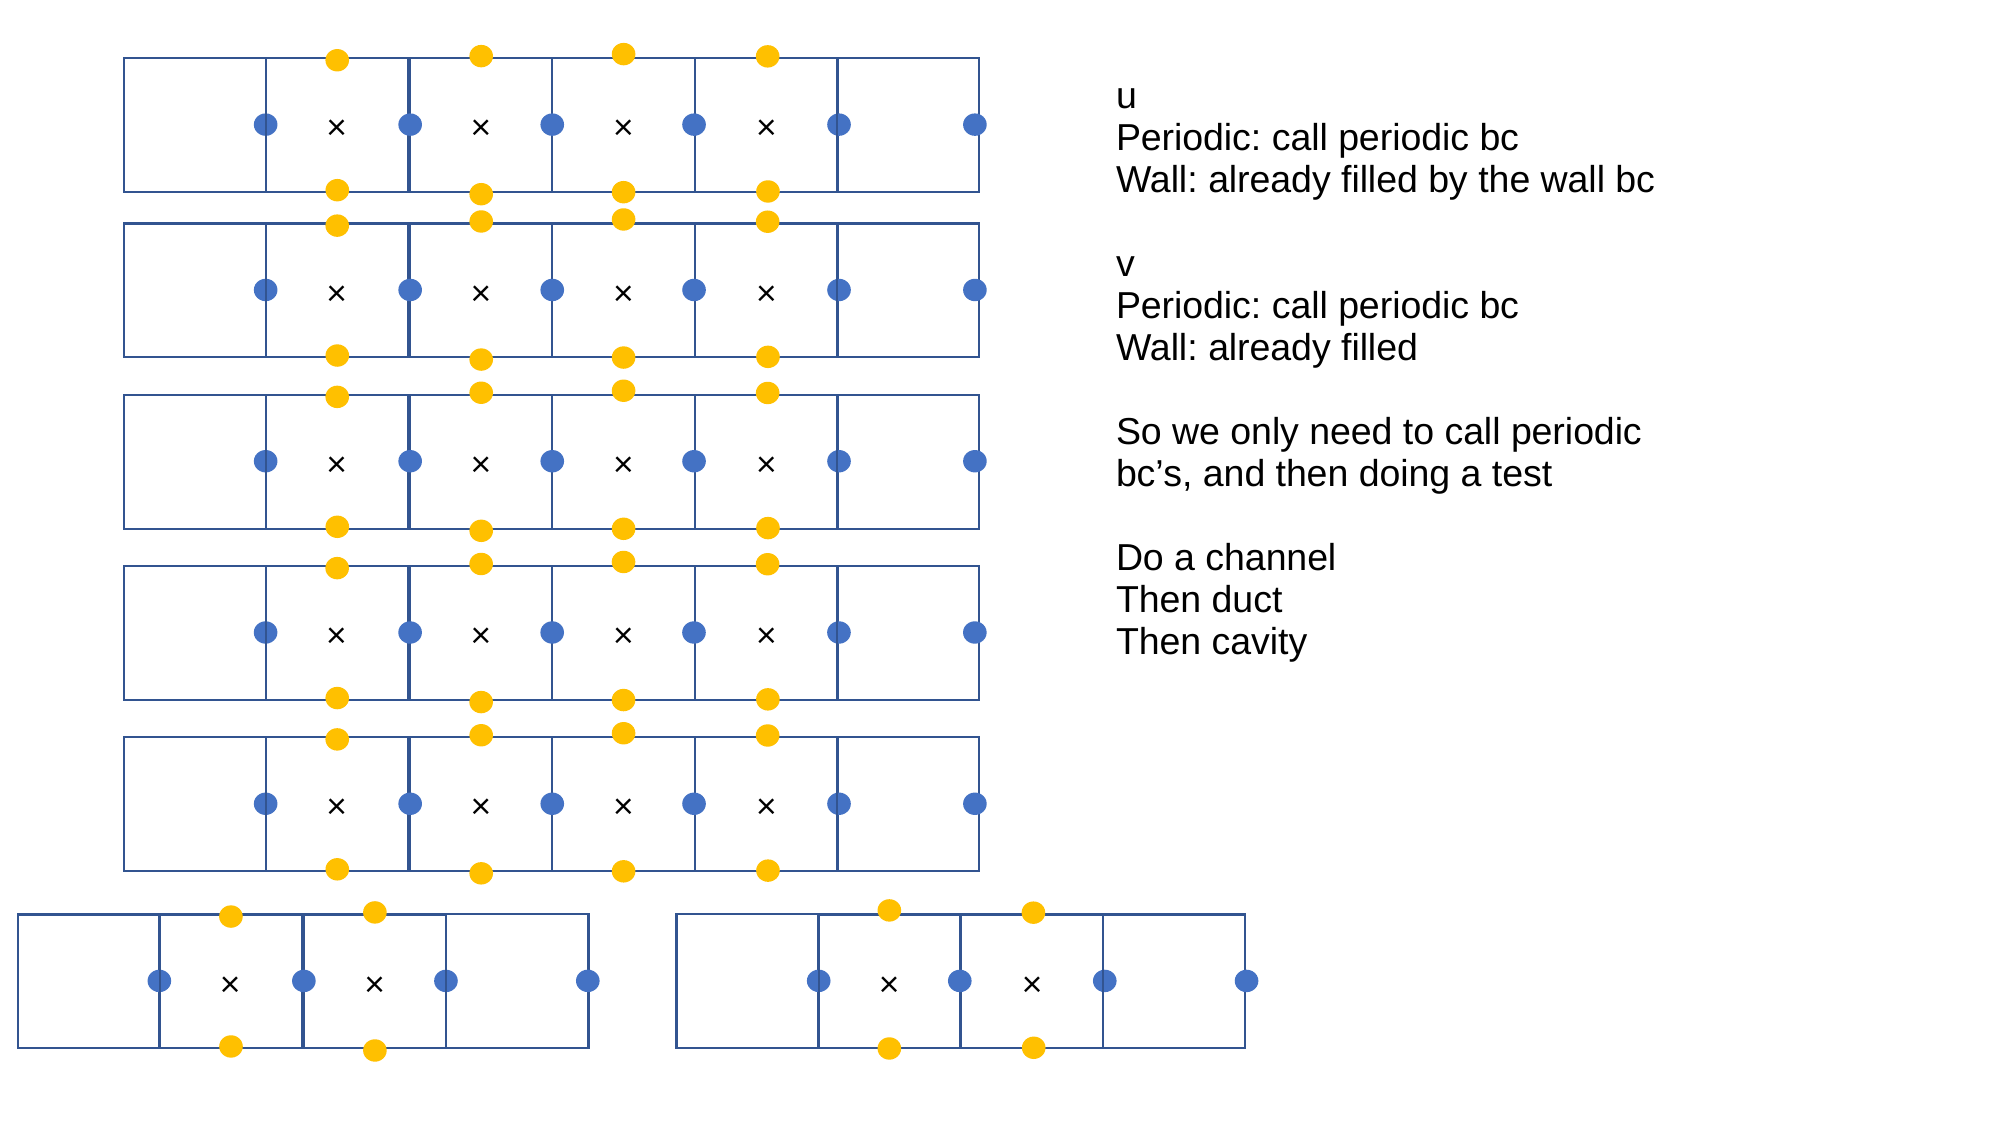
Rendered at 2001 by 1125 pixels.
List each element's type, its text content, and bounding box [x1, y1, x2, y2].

text_box [820, 970, 830, 991]
text_box [756, 211, 779, 232]
text_box × [312, 602, 361, 663]
text_box [254, 114, 265, 135]
text_box [807, 970, 818, 991]
text_box [267, 279, 277, 301]
text_box × [1008, 951, 1057, 1011]
text_box [326, 516, 349, 537]
text_box [828, 280, 836, 300]
text_box [1093, 971, 1102, 991]
text_box [399, 451, 421, 472]
text_box × [312, 94, 361, 155]
text_box [756, 382, 779, 404]
text_box [612, 209, 635, 230]
text_box [612, 689, 635, 711]
text_box [447, 970, 457, 991]
text_box [1022, 1037, 1045, 1058]
text_box [756, 46, 779, 67]
text_box [838, 114, 850, 135]
text_box [326, 345, 349, 366]
text_box [254, 793, 265, 814]
text_box [612, 380, 635, 401]
text_box [399, 622, 421, 643]
text_box [470, 725, 492, 746]
text_box × [206, 951, 255, 1011]
text_box [399, 114, 421, 135]
text_box [326, 50, 349, 71]
text_box [326, 557, 348, 579]
text_box × [742, 260, 791, 321]
text_box [757, 181, 779, 202]
text_box [838, 793, 850, 814]
text_box [541, 279, 564, 301]
text_box [541, 622, 563, 643]
text_box [612, 347, 635, 368]
text_box × [312, 260, 361, 321]
text_box [470, 45, 492, 67]
text_box [161, 970, 171, 991]
text_box × [599, 260, 648, 321]
text_box [254, 279, 265, 301]
text_box [838, 622, 850, 643]
text_box [612, 182, 635, 203]
text_box [964, 451, 986, 472]
text_box u Periodic: call periodic bc Wall: already filled by the wall bc v Periodic: call periodic bc Wall: already filled So we only need to call periodic bc’s, and then doing a test Do a channel Then duct Then cavity [1101, 67, 1739, 712]
text_box [683, 279, 705, 301]
text_box [828, 451, 836, 471]
text_box [828, 114, 836, 135]
text_box [612, 43, 635, 65]
text_box [435, 970, 445, 991]
text_box [326, 179, 349, 201]
text_box [964, 622, 986, 643]
text_box [326, 729, 349, 750]
text_box [326, 386, 349, 408]
text_box [964, 279, 986, 301]
text_box × [599, 602, 648, 663]
text_box [756, 725, 779, 746]
text_box × [742, 94, 791, 155]
text_box [470, 211, 492, 232]
text_box × [312, 431, 361, 492]
text_box [612, 861, 635, 882]
text_box [683, 451, 705, 472]
text_box [683, 114, 705, 135]
text_box [757, 689, 779, 710]
text_box [293, 970, 315, 992]
text_box [470, 382, 492, 403]
text_box [577, 970, 599, 992]
text_box × [599, 94, 648, 155]
text_box × [742, 602, 791, 663]
text_box × [742, 773, 791, 834]
text_box × [312, 773, 361, 834]
text_box [828, 622, 836, 643]
text_box [364, 1040, 386, 1061]
text_box [267, 622, 277, 643]
text_box × [865, 951, 914, 1011]
text_box × [456, 602, 506, 663]
text_box × [599, 431, 648, 492]
text_box [683, 622, 705, 643]
text_box [148, 970, 159, 992]
text_box [878, 900, 901, 921]
text_box [838, 451, 850, 472]
text_box [470, 520, 492, 542]
text_box × [456, 94, 506, 155]
text_box [1022, 902, 1045, 923]
text_box [326, 215, 349, 236]
text_box [326, 859, 349, 880]
text_box [612, 551, 635, 573]
text_box [220, 1036, 242, 1057]
text_box [757, 860, 779, 881]
text_box [470, 553, 492, 575]
text_box [757, 517, 779, 539]
text_box [838, 279, 850, 301]
text_box × [742, 431, 791, 492]
text_box [878, 1038, 901, 1059]
text_box [364, 902, 386, 923]
text_box [683, 793, 705, 814]
text_box [756, 554, 779, 575]
text_box [964, 793, 986, 814]
text_box [470, 691, 492, 713]
text_box [1104, 970, 1116, 992]
text_box [254, 451, 265, 472]
text_box [399, 279, 421, 301]
text_box [326, 687, 349, 709]
text_box × [456, 431, 506, 492]
text_box [828, 793, 836, 814]
text_box [757, 346, 779, 368]
text_box [267, 114, 277, 135]
text_box × [350, 951, 399, 1011]
text_box [470, 184, 492, 205]
text_box [267, 451, 277, 472]
text_box [541, 451, 564, 472]
text_box [949, 970, 971, 992]
text_box [470, 863, 492, 884]
text_box [541, 793, 564, 814]
text_box [470, 349, 492, 370]
text_box [399, 793, 421, 814]
text_box [220, 906, 242, 927]
text_box [254, 622, 265, 643]
text_box [612, 723, 635, 744]
text_box × [456, 773, 506, 834]
text_box [541, 114, 564, 135]
text_box × [599, 773, 648, 834]
text_box [267, 793, 277, 814]
text_box [964, 114, 986, 135]
text_box [612, 518, 635, 539]
text_box × [456, 260, 506, 321]
text_box [1235, 970, 1258, 992]
